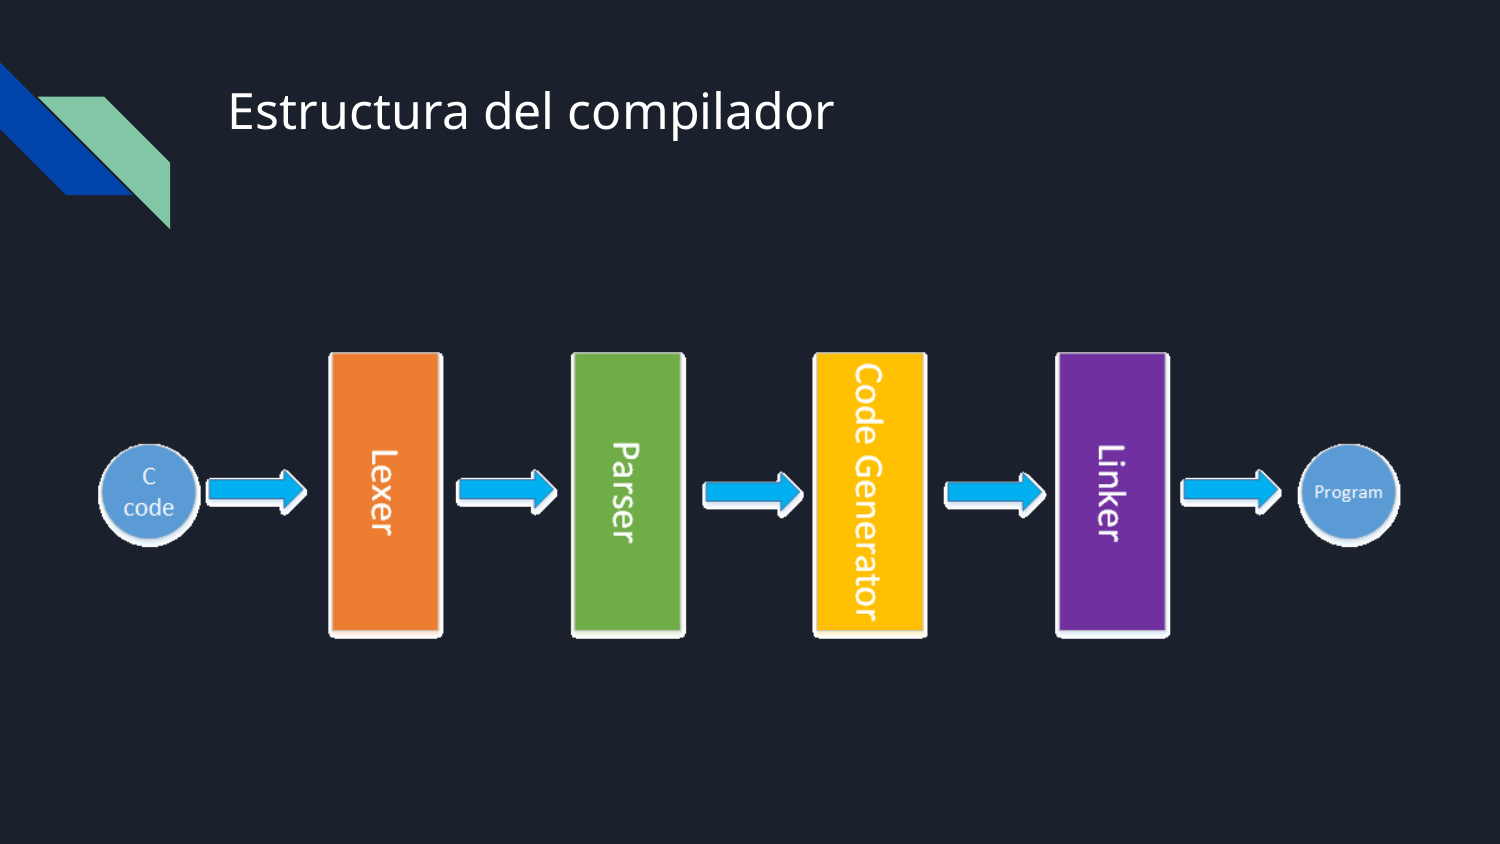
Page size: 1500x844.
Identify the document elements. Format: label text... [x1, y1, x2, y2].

title Estructura del compilador [212, 64, 1368, 215]
picture [92, 341, 1408, 644]
